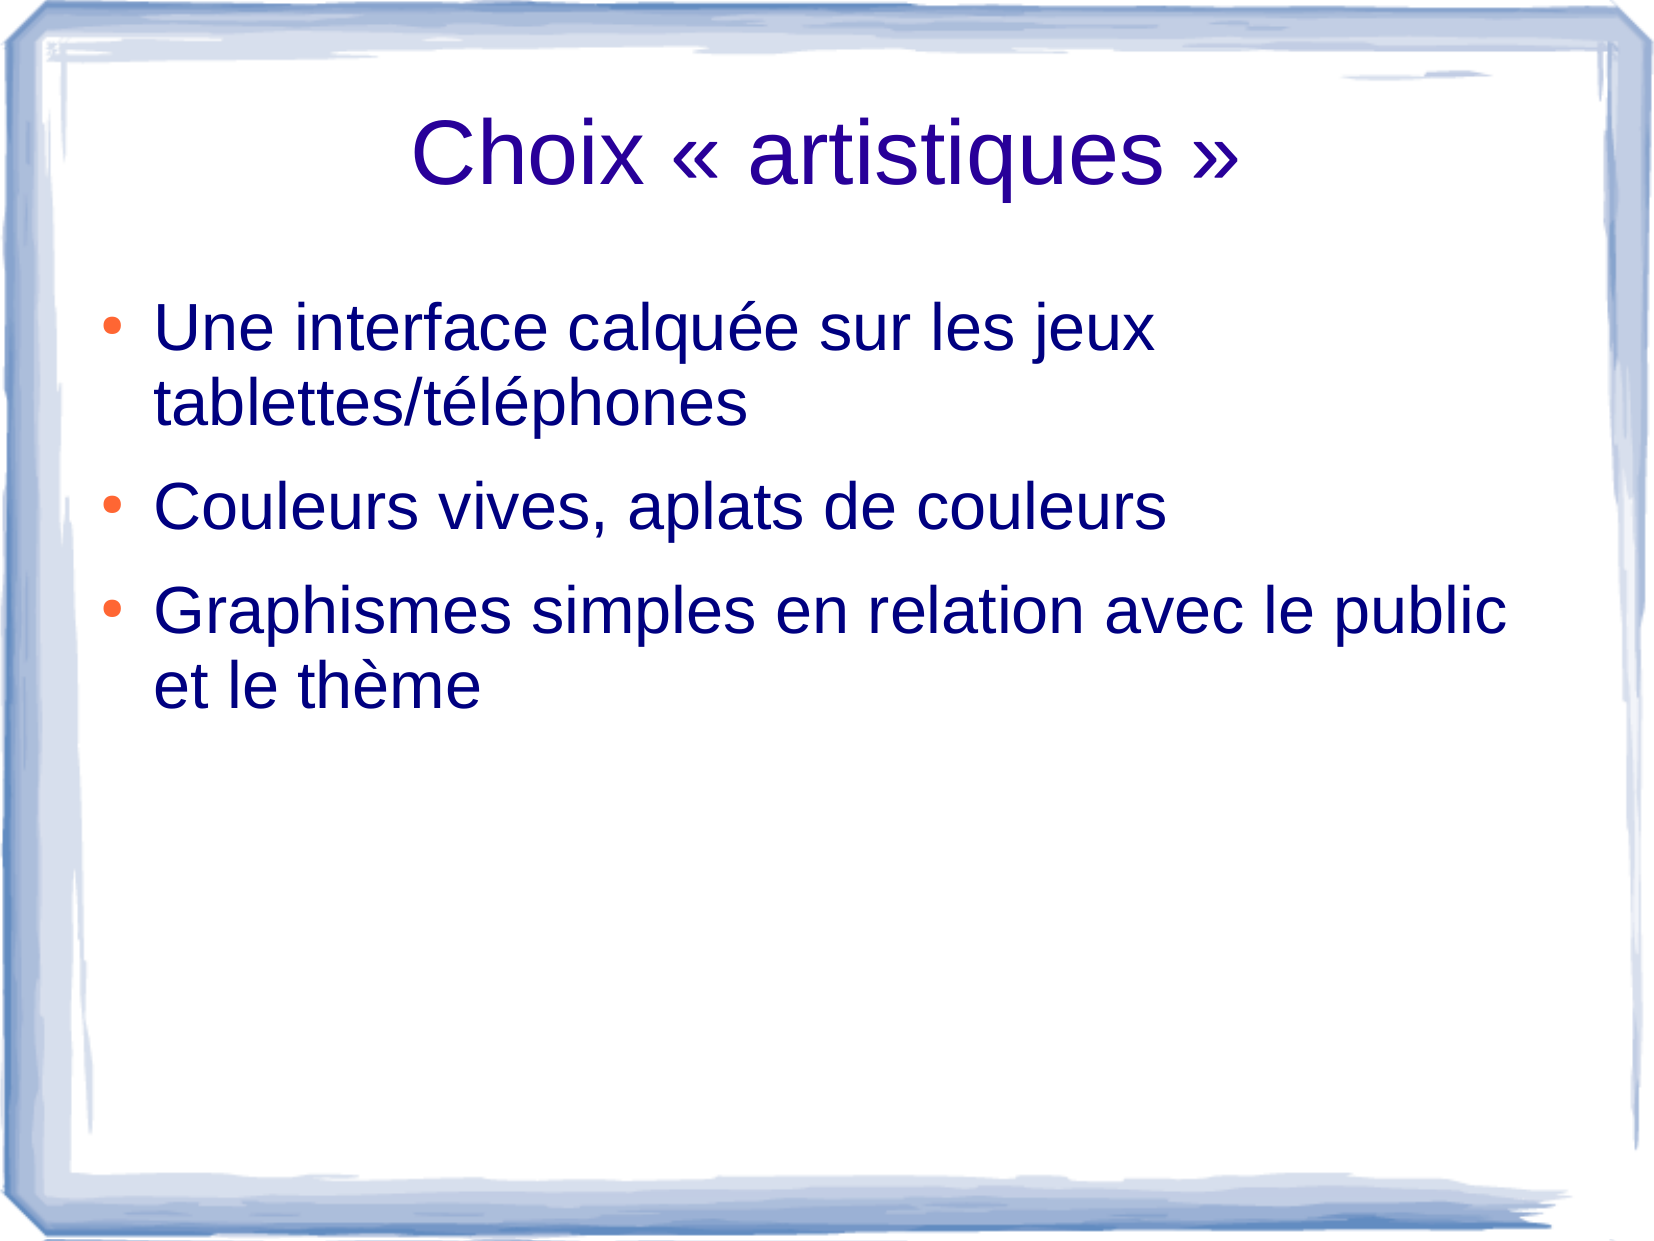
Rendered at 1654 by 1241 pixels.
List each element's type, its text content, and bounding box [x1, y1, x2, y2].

title Choix « artistiques » [82, 49, 1571, 257]
list Une interface calquée sur les jeux tablettes/téléphones Couleurs vives, aplats de couleurs Graphismes simples en relation avec le public et le thème [82, 290, 1538, 995]
picture [0, 0, 1654, 1241]
